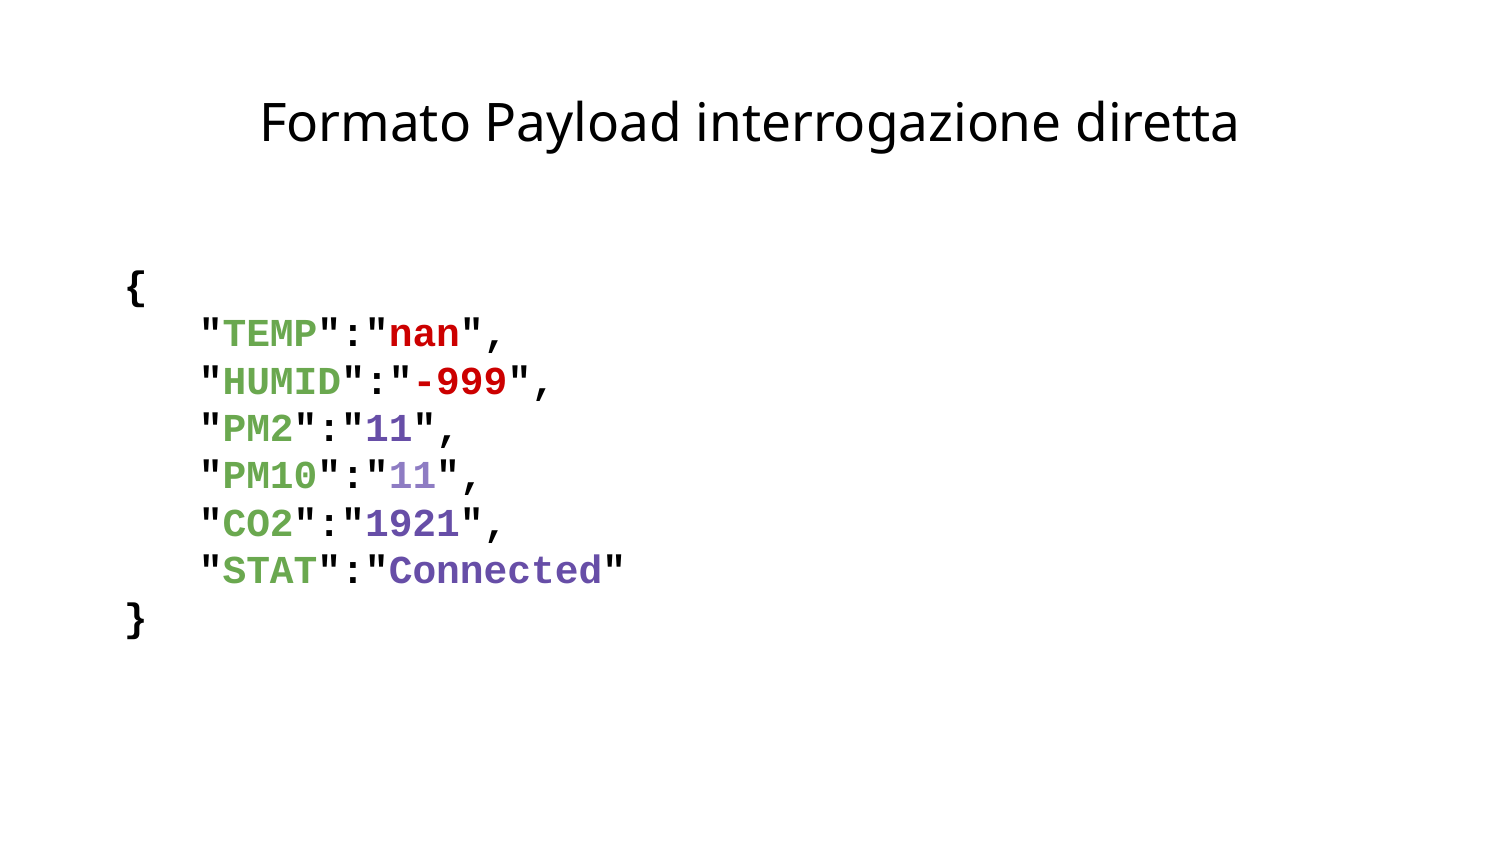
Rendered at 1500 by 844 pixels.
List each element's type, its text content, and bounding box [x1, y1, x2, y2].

text_box { "TEMP":"nan", "HUMID":"-999", "PM2":"11", "PM10":"11", "CO2":"1921", "STAT":"Connected" } [108, 197, 728, 690]
title Formato Payload interrogazione diretta [51, 72, 1449, 167]
